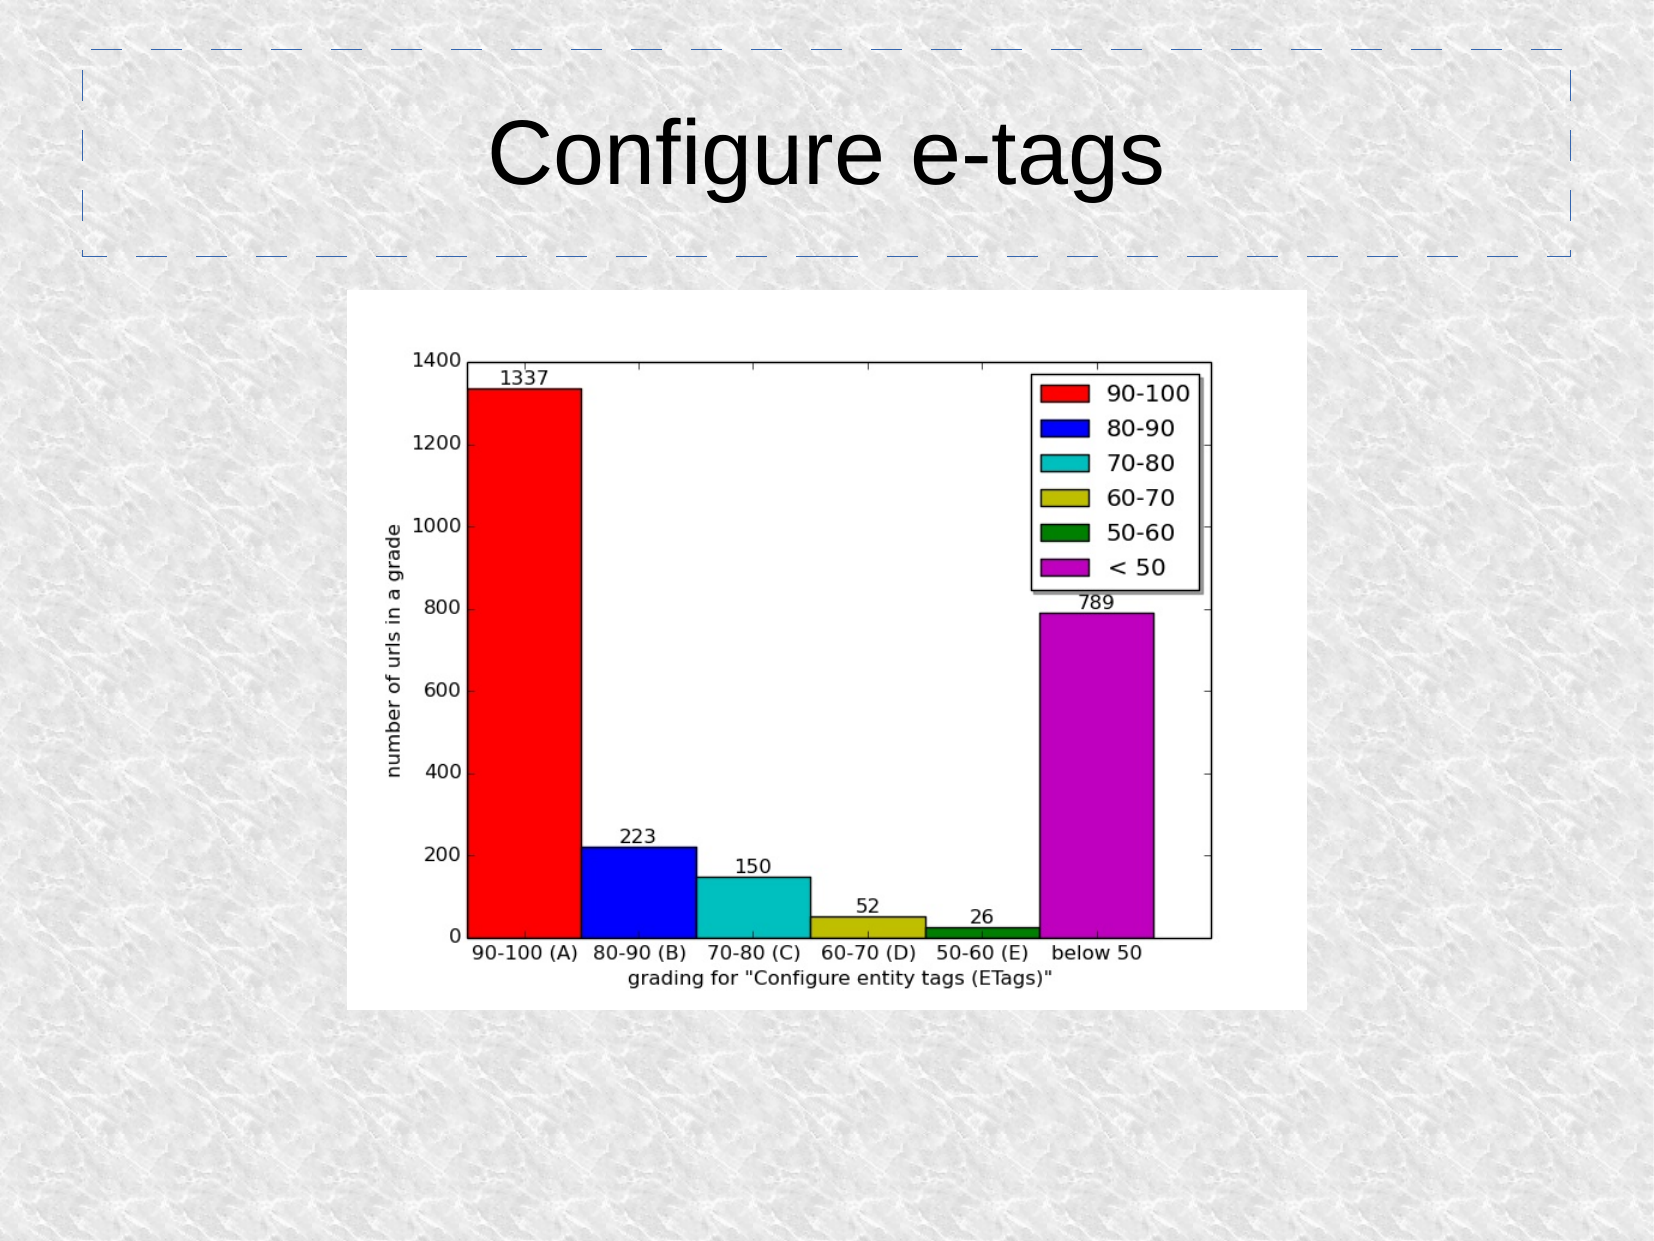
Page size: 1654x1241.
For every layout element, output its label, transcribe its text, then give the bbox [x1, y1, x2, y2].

title Configure e-tags [82, 49, 1571, 257]
picture [0, 0, 1654, 1241]
